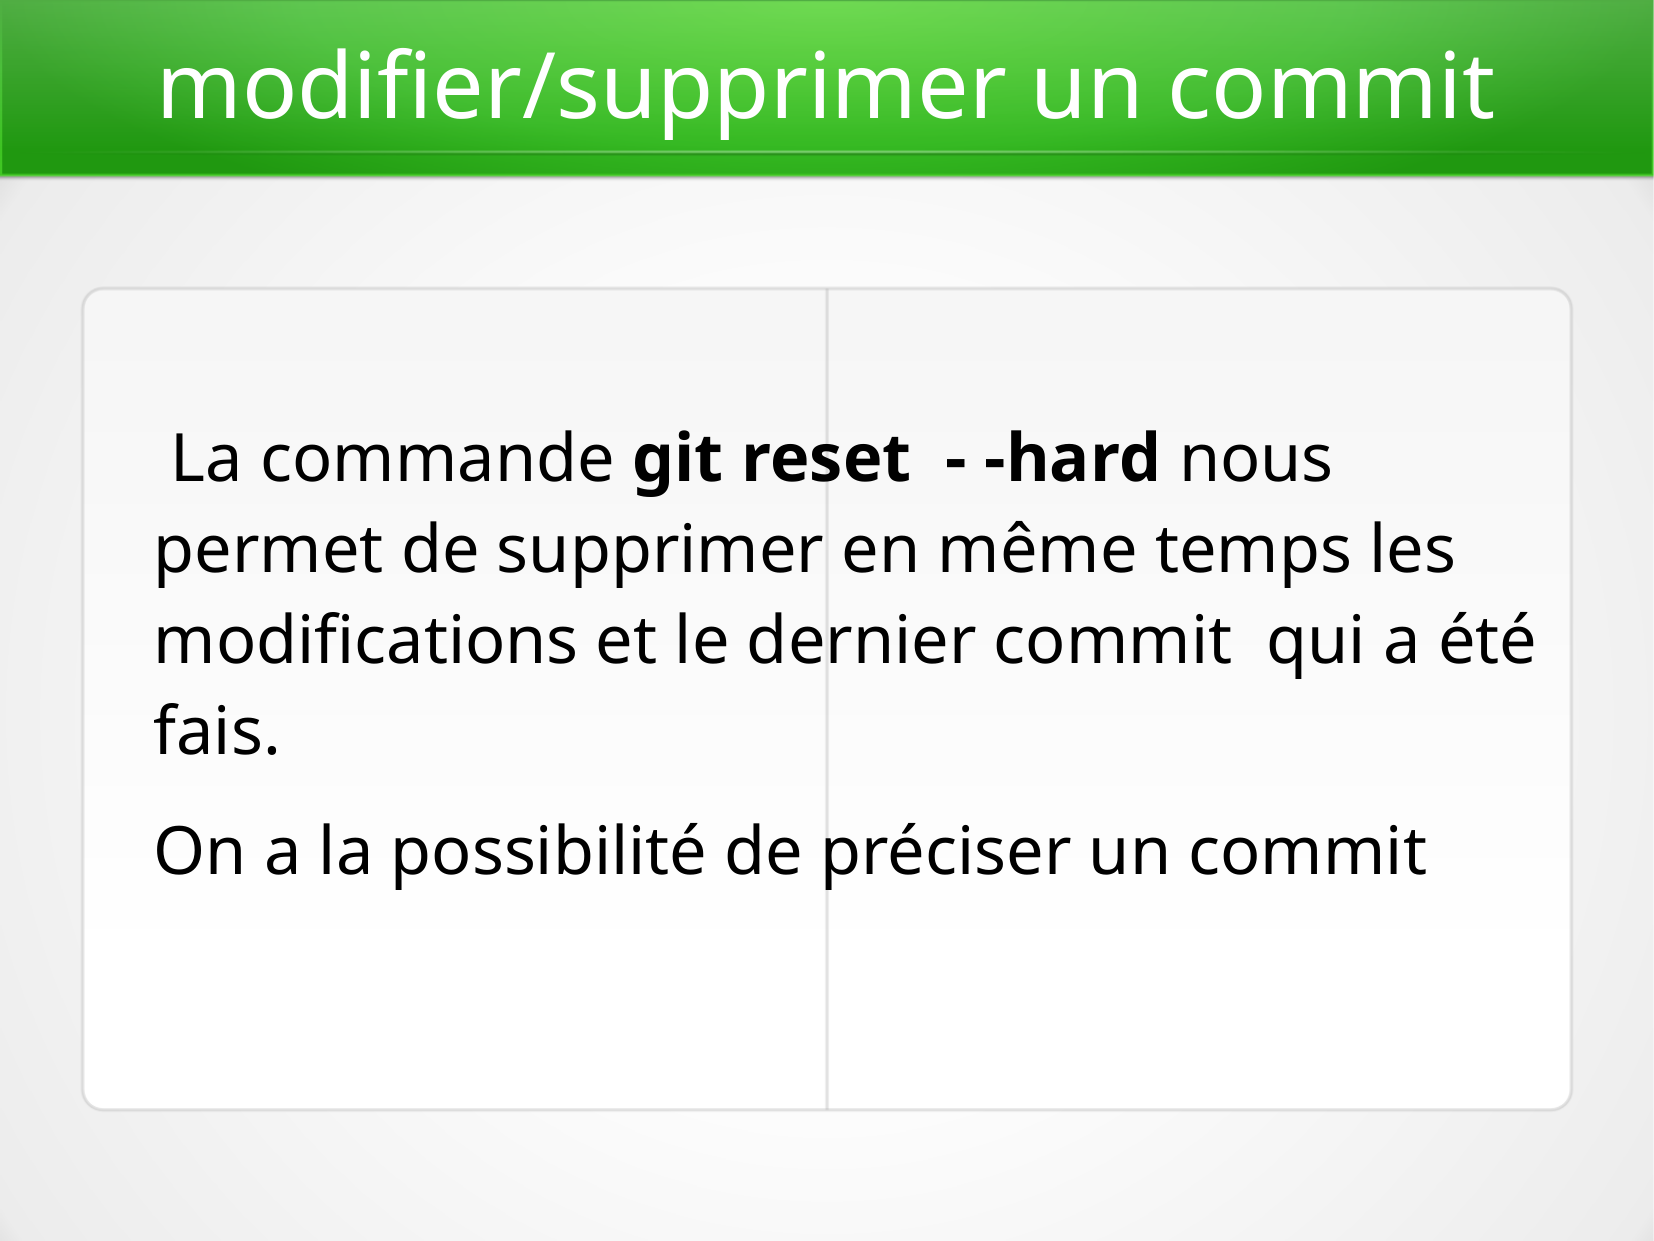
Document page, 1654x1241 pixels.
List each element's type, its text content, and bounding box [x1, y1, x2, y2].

picture [0, 0, 1654, 1241]
list La commande git reset - -hard nous permet de supprimer en même temps les modifications et le dernier commit qui a été fais. On a la possibilité de préciser un commit [82, 290, 1560, 1111]
title modifier/supprimer un commit [82, 11, 1571, 154]
